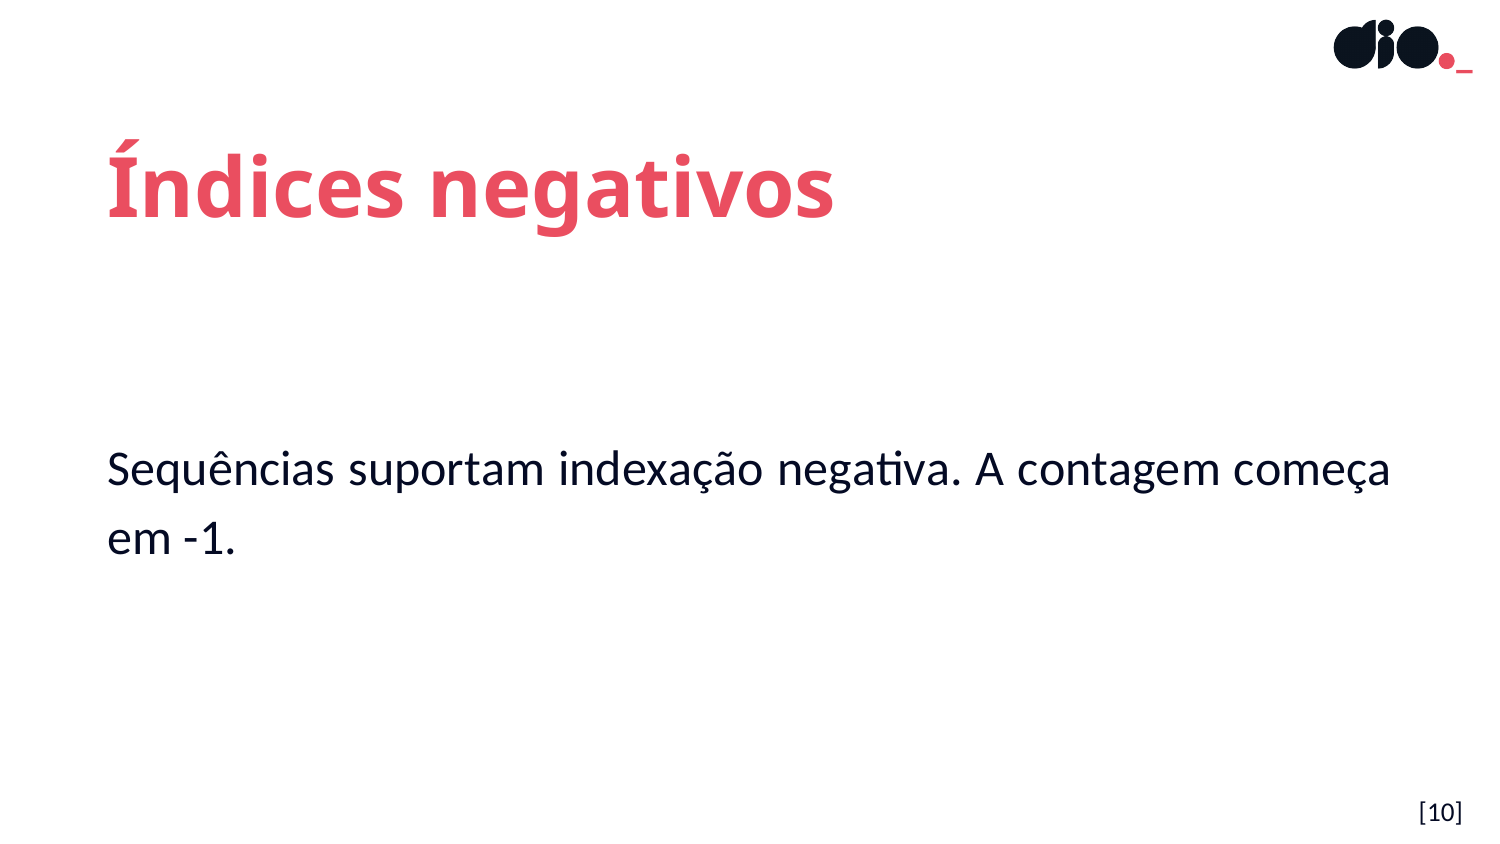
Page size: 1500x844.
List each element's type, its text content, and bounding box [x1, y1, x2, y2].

text_box Sequências suportam indexação negativa. A contagem começa em -1. [92, 243, 1408, 749]
text_box [] [1403, 779, 1494, 844]
text_box Índices negativos [92, 104, 1408, 243]
